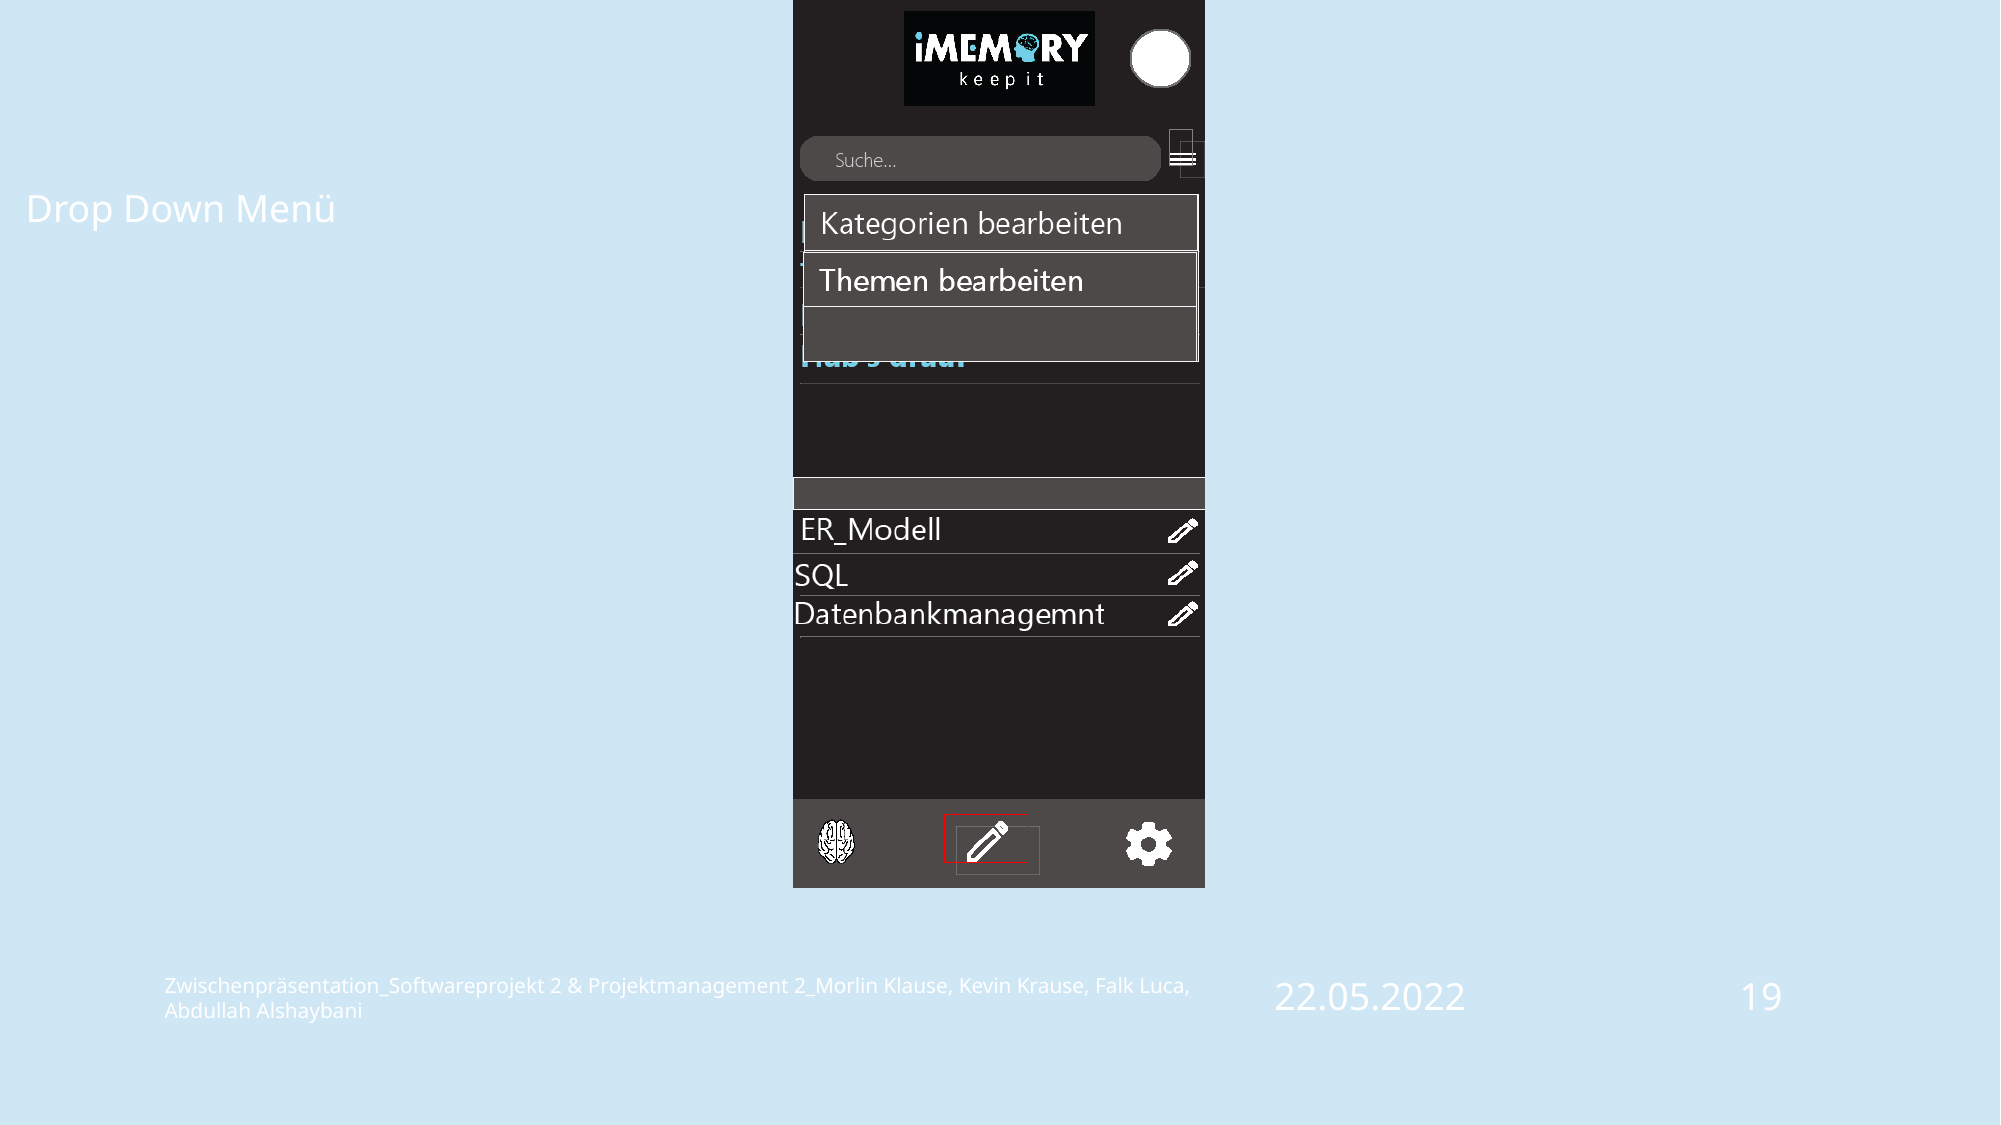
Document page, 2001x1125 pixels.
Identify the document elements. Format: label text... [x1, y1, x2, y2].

text_box [1169, 129, 1193, 166]
picture [793, 0, 1205, 888]
text_box [944, 814, 1028, 863]
text_box Drop Down Menü [10, 178, 700, 238]
slide_number 22.05.2022 [1259, 965, 1710, 1025]
footer Zwischenpräsentation_Softwareprojekt 2 & Projektmanagement 2_Morlin Klause, Kevin Krause, Falk Luca, Abdullah Alshaybani [149, 965, 1245, 1025]
chart [794, 0, 1206, 889]
slide_number <Nummer> [1724, 965, 1849, 1025]
